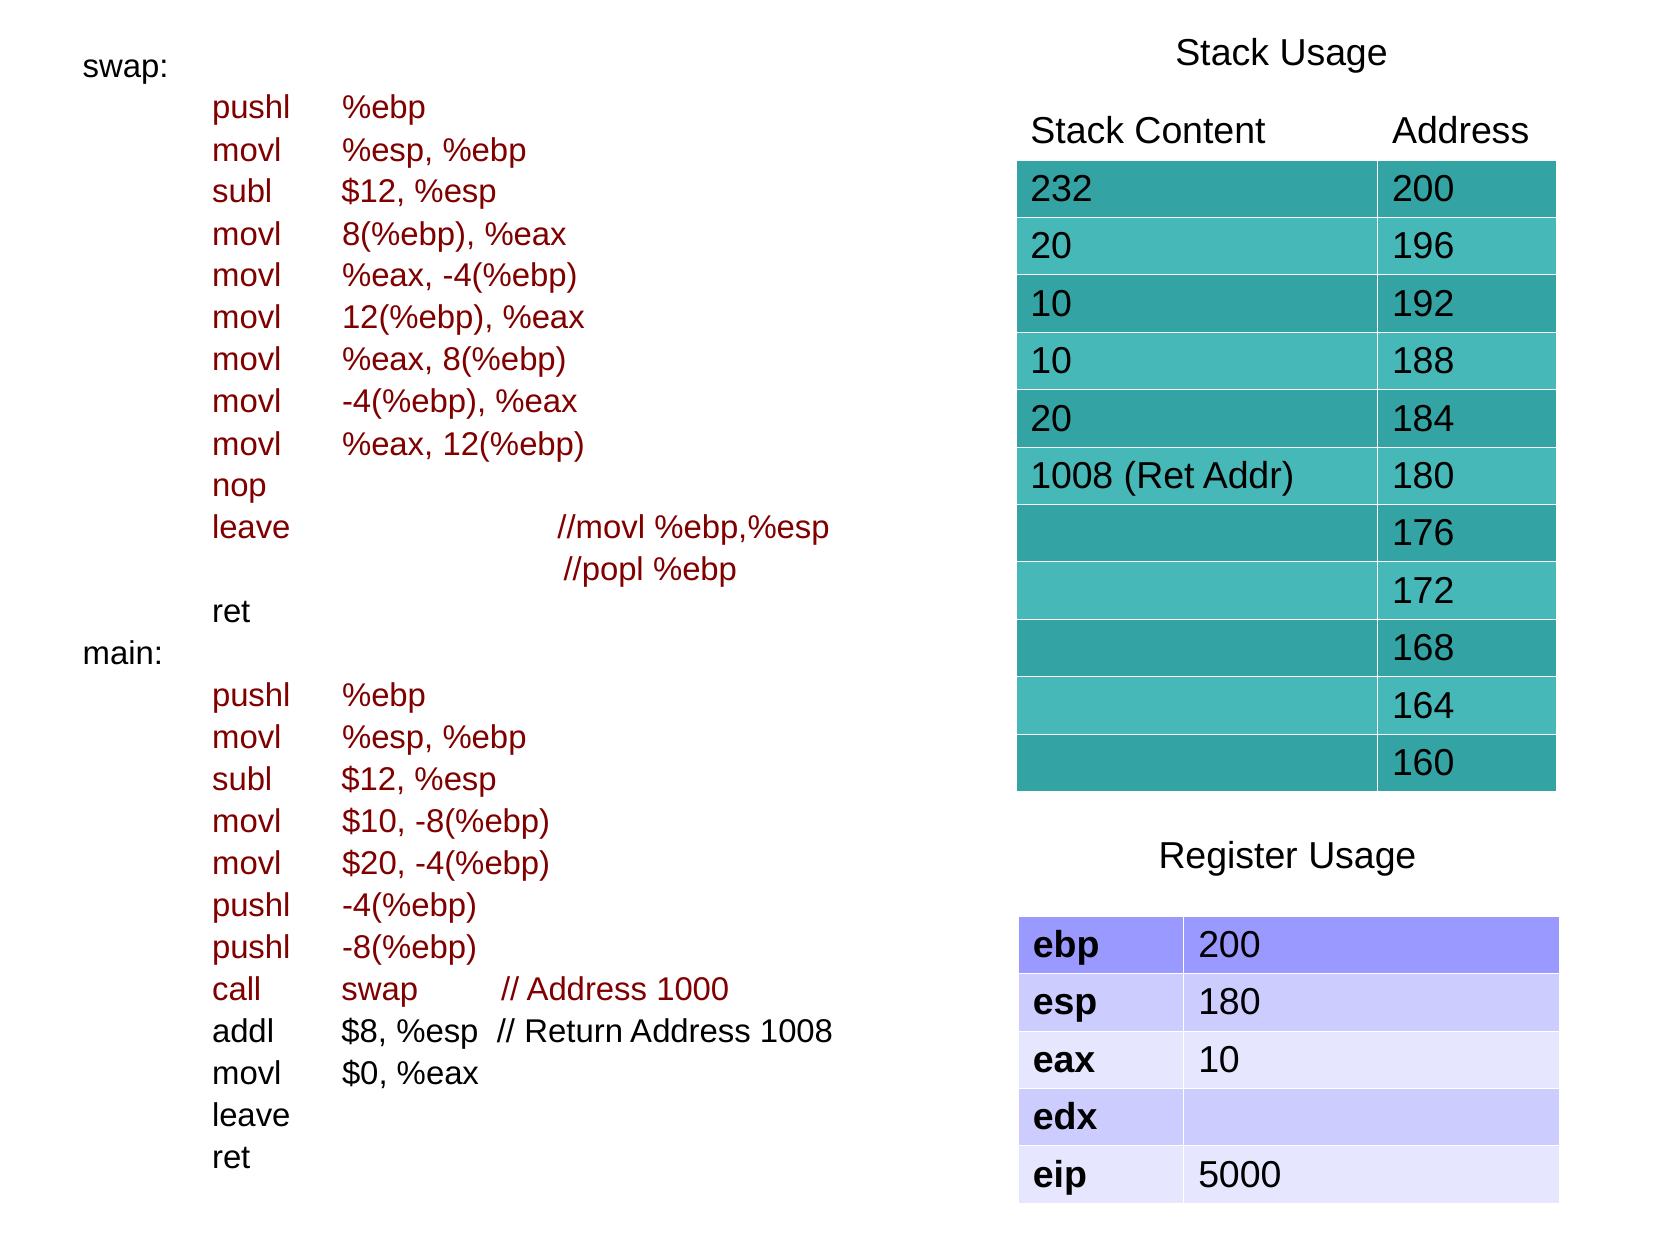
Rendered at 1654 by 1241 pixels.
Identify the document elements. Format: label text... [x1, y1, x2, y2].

table_cell 20 [1017, 218, 1377, 274]
table_cell 164 [1378, 677, 1556, 734]
table_cell eax [1019, 1032, 1183, 1088]
table_cell 200 [1378, 161, 1556, 217]
table_cell 176 [1378, 505, 1556, 561]
text_box Stack Usage [1009, 23, 1554, 81]
table_cell [1017, 562, 1377, 619]
table_cell 5000 [1184, 1146, 1559, 1203]
table_cell esp [1019, 974, 1183, 1031]
table_cell 160 [1378, 735, 1556, 791]
table_cell [1017, 505, 1377, 561]
list swap: pushl %ebp movl %esp, %ebp subl $12, %esp movl 8(%ebp), %eax movl %eax, -4(%ebp) movl 12(%ebp), %eax movl %eax, 8(%ebp) movl -4(%ebp), %eax movl %eax, 12(%ebp) nop leave //movl %ebp,%esp //popl %ebp ret main: pushl %ebp movl %esp, %ebp subl $12, %esp movl $10, -8(%ebp) movl $20, -4(%ebp) pushl -4(%ebp) pushl -8(%ebp) call swap // Address 1000 addl $8, %esp // Return Address 1008 movl $0, %eax leave ret [82, 47, 969, 1182]
table_cell eip [1019, 1146, 1183, 1203]
table_cell 196 [1378, 218, 1556, 274]
table_cell 192 [1378, 275, 1556, 332]
table_cell 184 [1378, 390, 1556, 447]
table_cell 10 [1184, 1032, 1559, 1088]
table_header Address [1378, 103, 1556, 160]
table_cell [1017, 735, 1377, 791]
table_cell 168 [1378, 620, 1556, 676]
text_box Register Usage [1015, 826, 1560, 884]
table_header 200 [1184, 917, 1559, 973]
table_cell 10 [1017, 333, 1377, 389]
table_cell [1184, 1089, 1559, 1145]
table_cell 10 [1017, 275, 1377, 332]
table_cell 1008 (Ret Addr) [1017, 448, 1377, 504]
table_cell [1017, 677, 1377, 734]
table_cell 180 [1184, 974, 1559, 1031]
table_cell 172 [1378, 562, 1556, 619]
table_cell 232 [1017, 161, 1377, 217]
table_cell [1017, 620, 1377, 676]
table_header ebp [1019, 917, 1183, 973]
table_cell edx [1019, 1089, 1183, 1145]
table_cell 188 [1378, 333, 1556, 389]
table_cell 180 [1378, 448, 1556, 504]
table_cell 20 [1017, 390, 1377, 447]
table_header Stack Content [1017, 103, 1377, 160]
